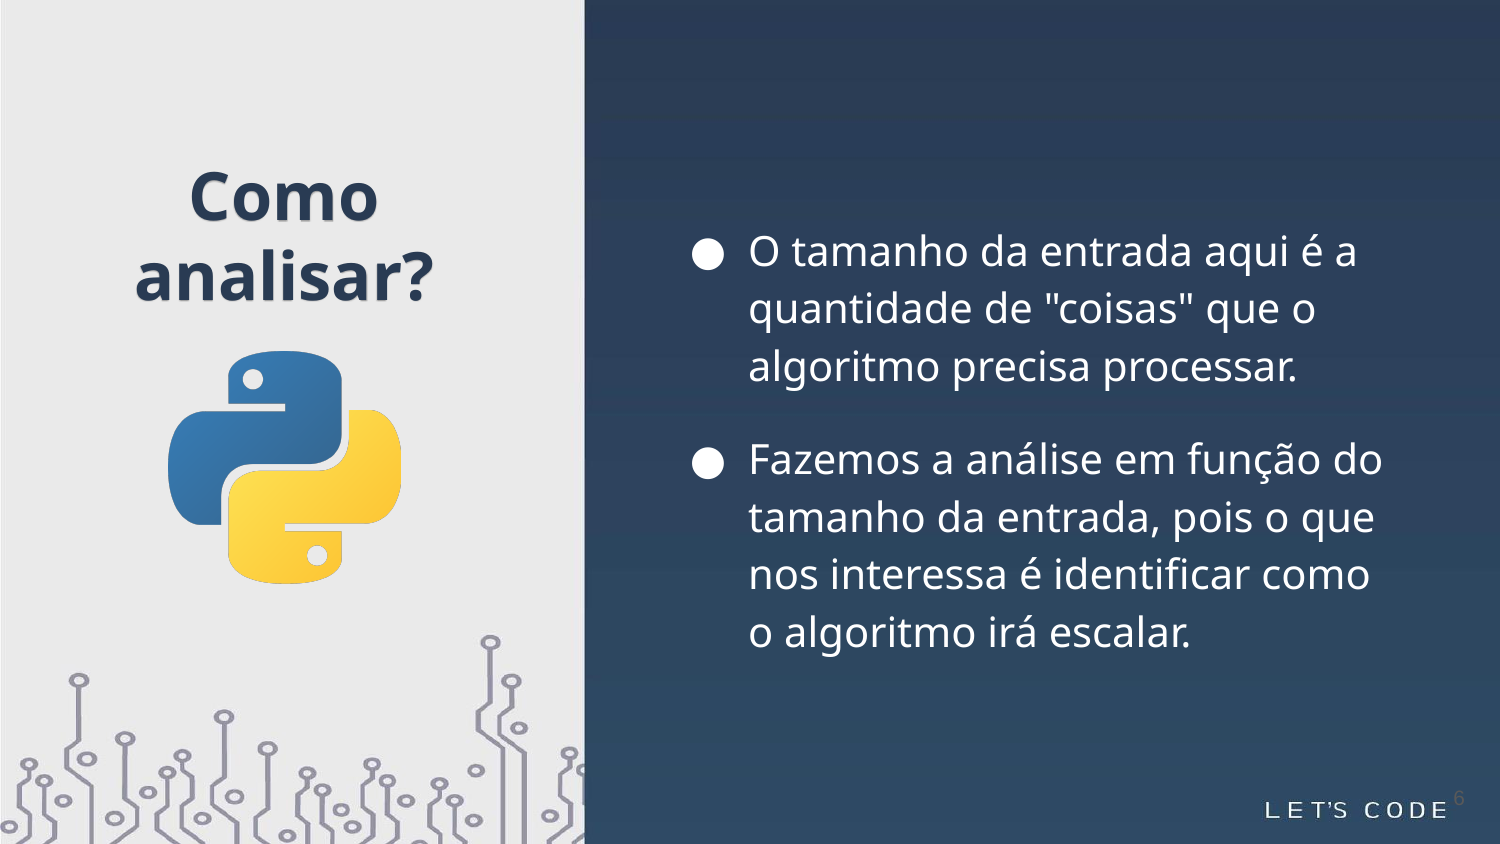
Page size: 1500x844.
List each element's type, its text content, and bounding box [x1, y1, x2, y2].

text_box O tamanho da entrada aqui é a quantidade de "coisas" que o algoritmo precisa processar. [658, 261, 1419, 345]
slide_number <number> [1389, 764, 1480, 830]
text_box Como analisar? [63, 138, 506, 223]
text_box Fazemos a análise em função do tamanho da entrada, pois o que nos interessa é identificar como o algoritmo irá escalar. [658, 498, 1419, 583]
picture [0, 0, 1500, 844]
